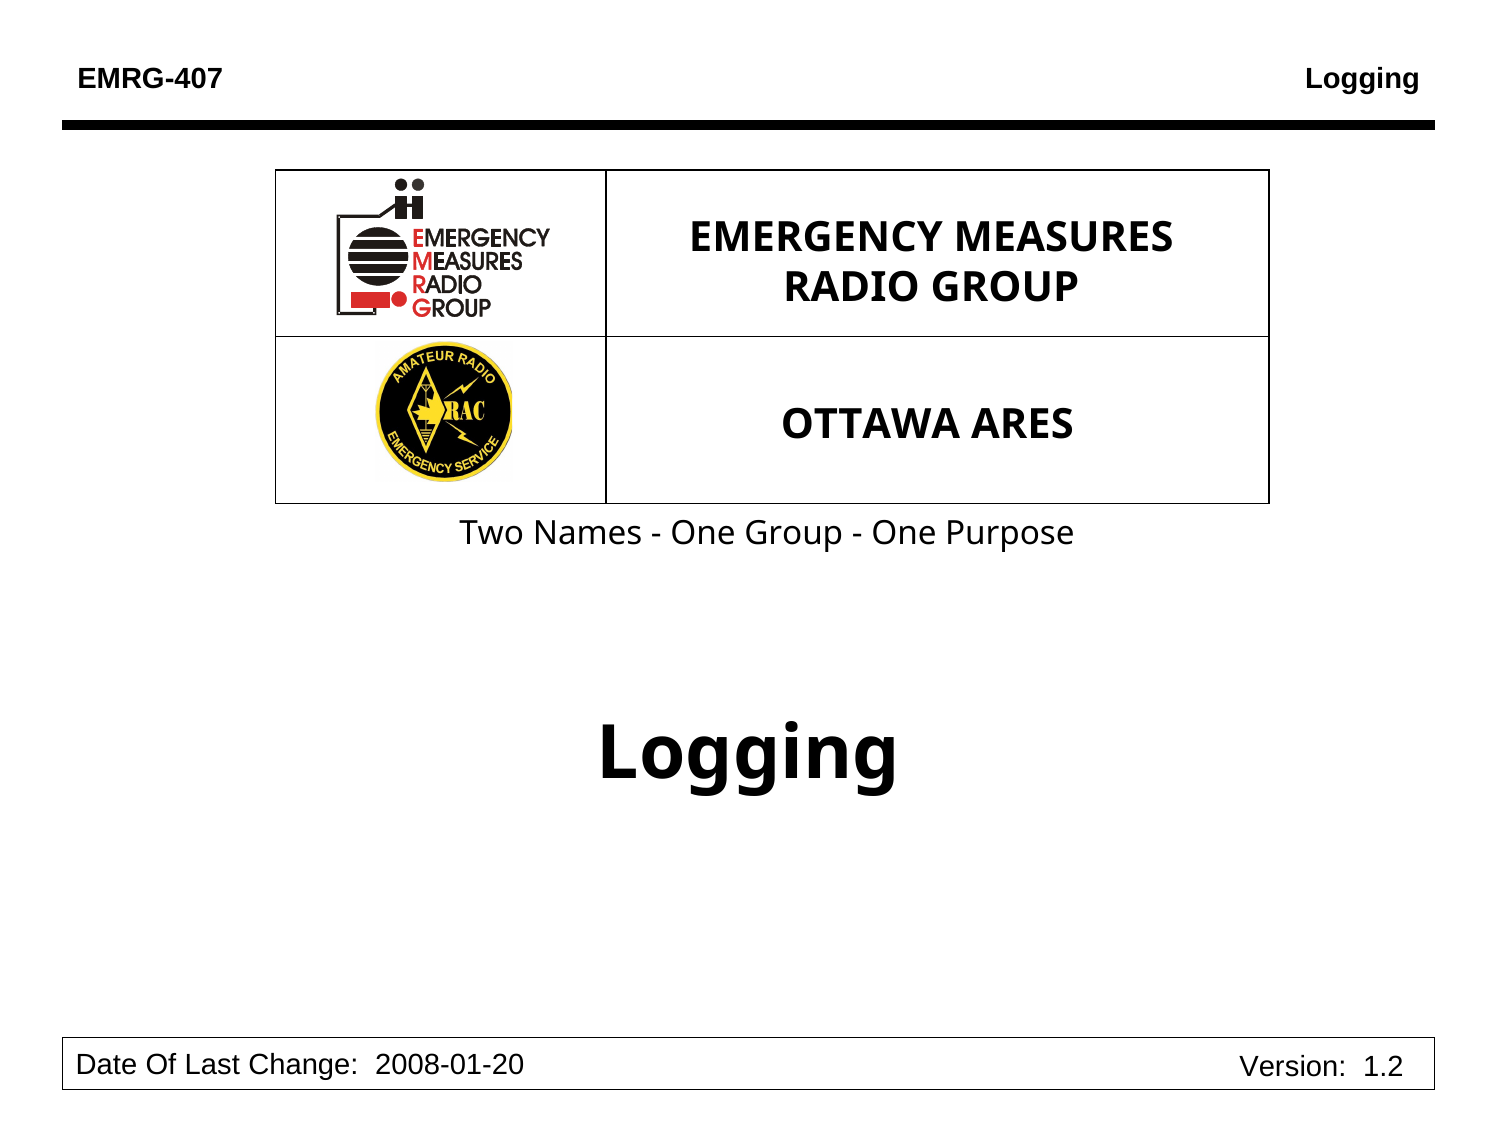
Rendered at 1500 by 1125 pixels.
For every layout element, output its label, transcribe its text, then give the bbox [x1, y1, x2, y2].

text_box Date Of Last Change: 2008-01-20 [60, 1037, 541, 1089]
text_box OTTAWA ARES [766, 388, 1089, 455]
text_box Logging [912, 51, 1435, 103]
text_box Two Names - One Group - One Purpose [444, 503, 1091, 559]
chart [375, 341, 513, 482]
picture [336, 178, 550, 317]
text_box Version: 1.2 [1224, 1039, 1420, 1090]
text_box EMERGENCY MEASURES RADIO GROUP [637, 201, 1226, 318]
text_box EMRG-407 [62, 51, 313, 103]
text_box Logging [62, 696, 1435, 802]
